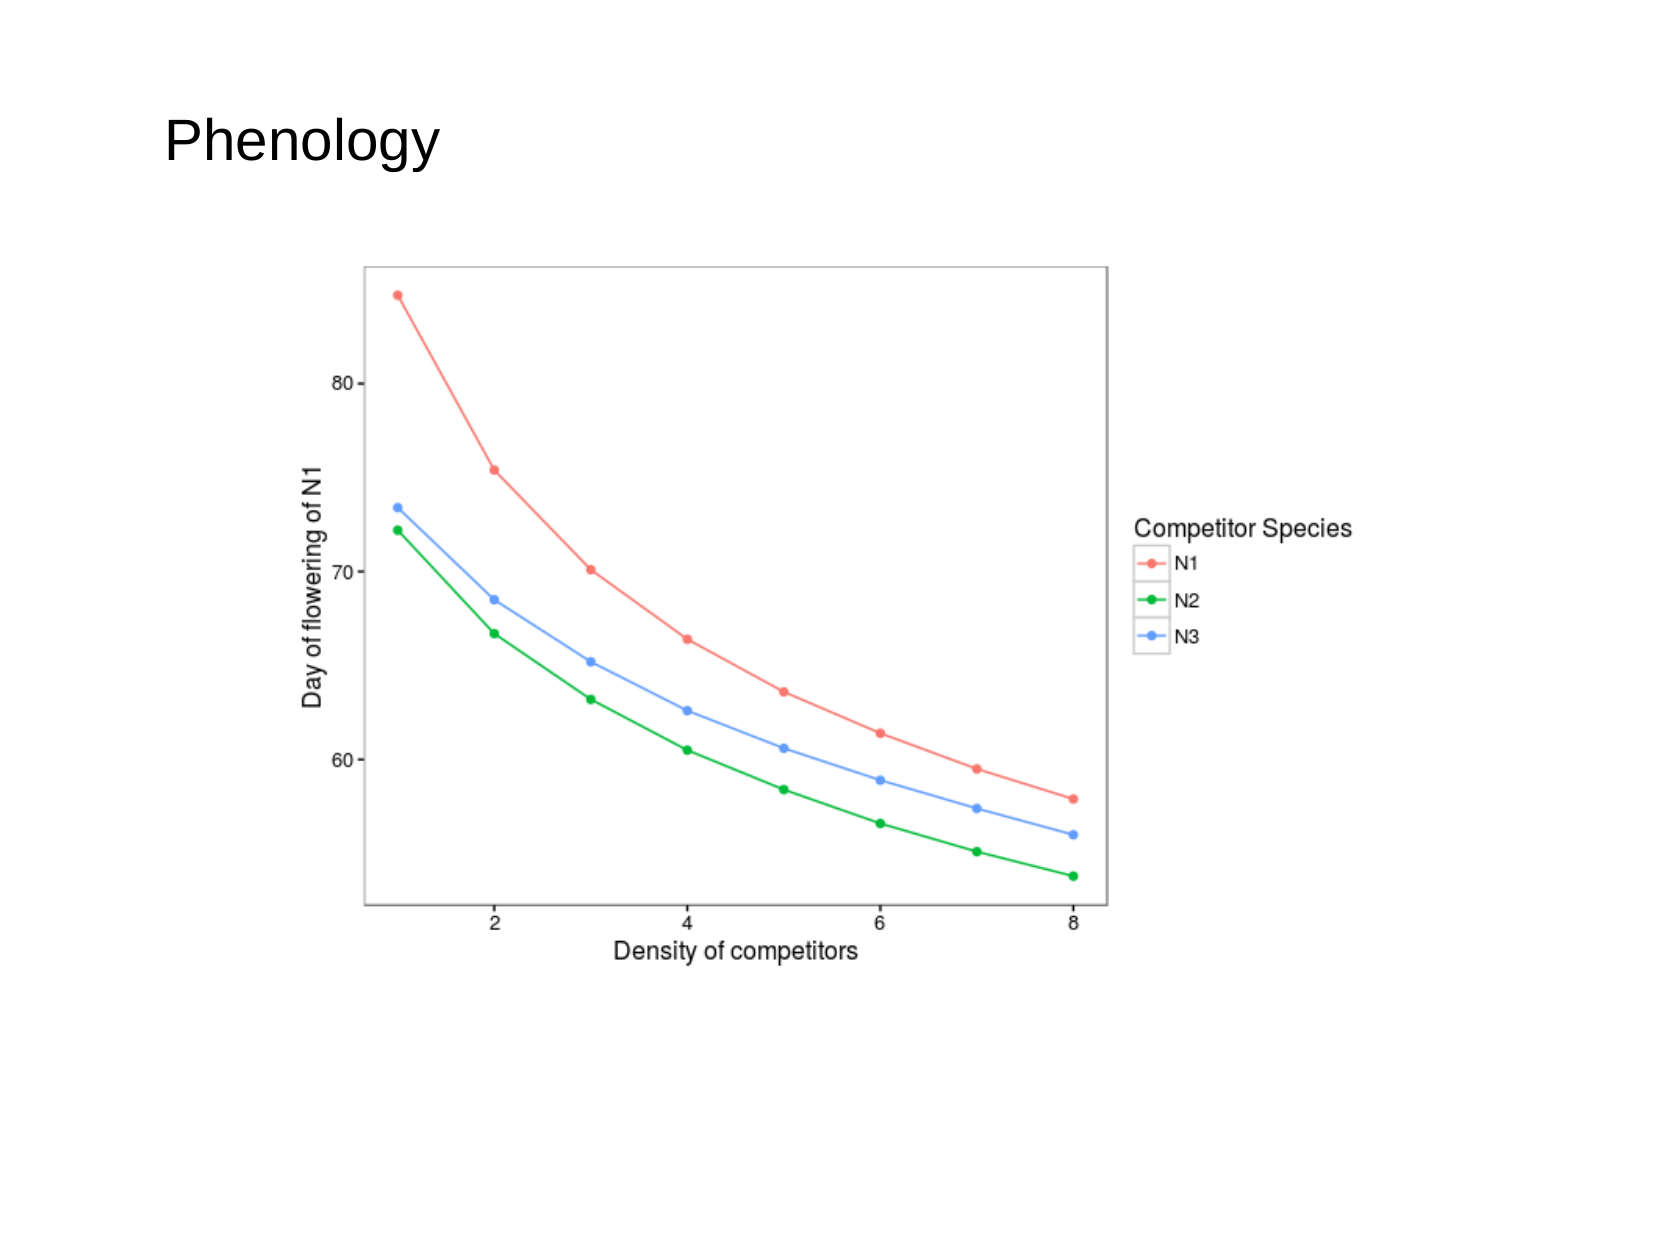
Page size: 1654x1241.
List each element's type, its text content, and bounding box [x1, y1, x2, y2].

picture [285, 254, 1392, 977]
text_box Phenology [150, 100, 1471, 181]
